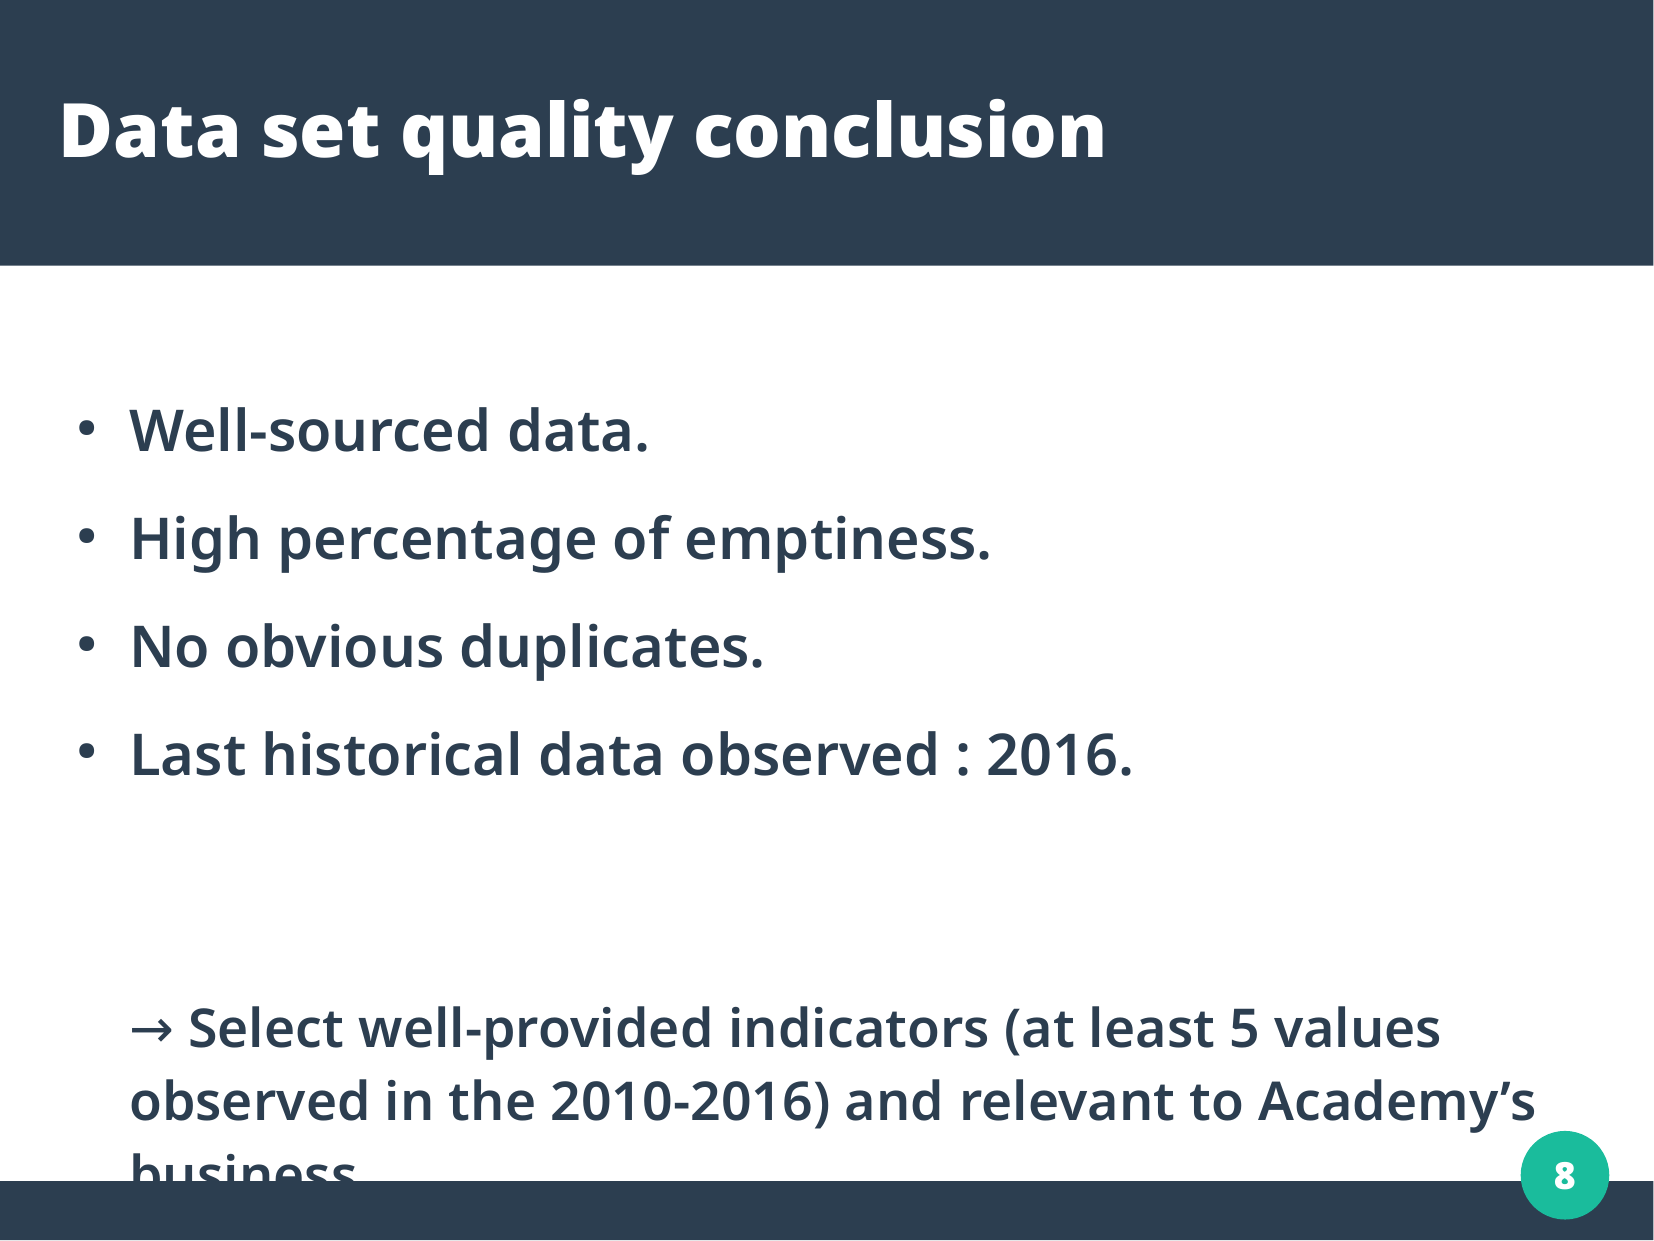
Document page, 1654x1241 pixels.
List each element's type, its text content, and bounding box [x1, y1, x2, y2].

title Data set quality conclusion [59, 49, 1595, 207]
list Well-sourced data. High percentage of emptiness. No obvious duplicates. Last historical data observed : 2016. → Select well-provided indicators (at least 5 values observed in the 2010-2016) and relevant to Academy’s business. [59, 389, 1595, 1217]
